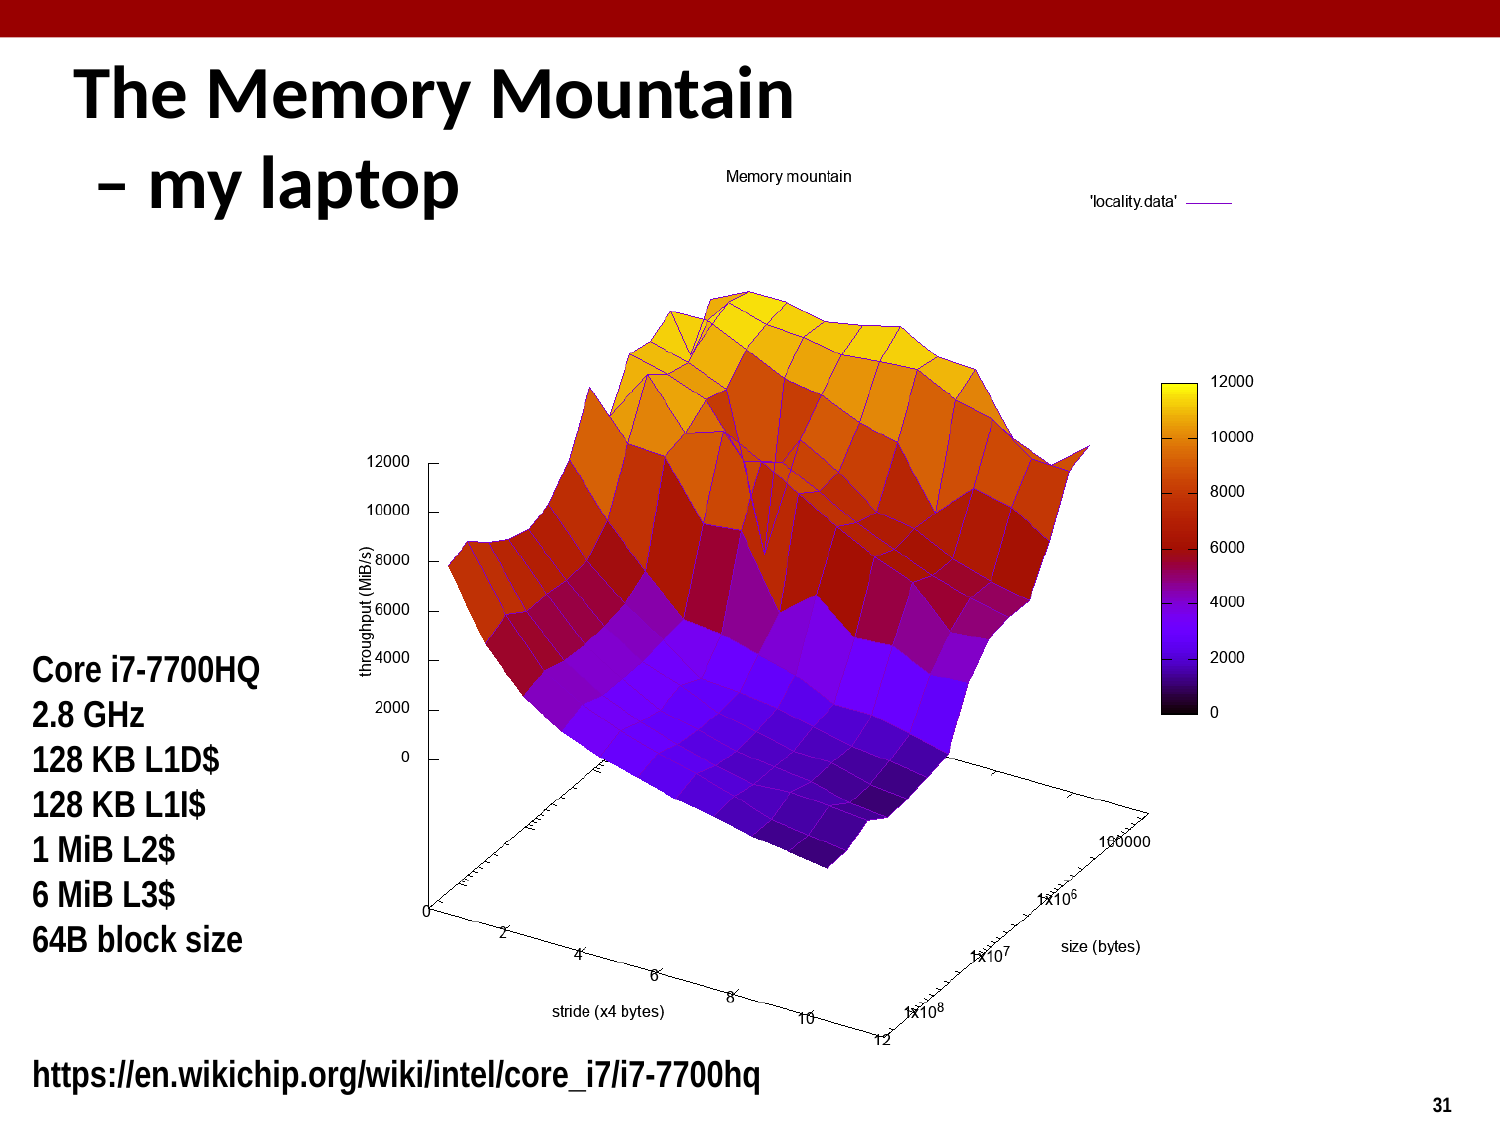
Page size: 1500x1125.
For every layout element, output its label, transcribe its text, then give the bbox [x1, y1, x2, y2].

picture [434, 197, 447, 201]
text_box Core i7-7700HQ 2.8 GHz 128 KB L1D$ 128 KB L1I$ 1 MiB L2$ 6 MiB L3$ 64B block size https://en.wikichip.org/wiki/intel/core_i7/i7-7700hq [17, 637, 776, 1103]
picture [393, 197, 407, 201]
picture [300, 149, 1276, 1125]
picture [328, 197, 341, 201]
title The Memory Mountain – my laptop [58, 71, 850, 197]
